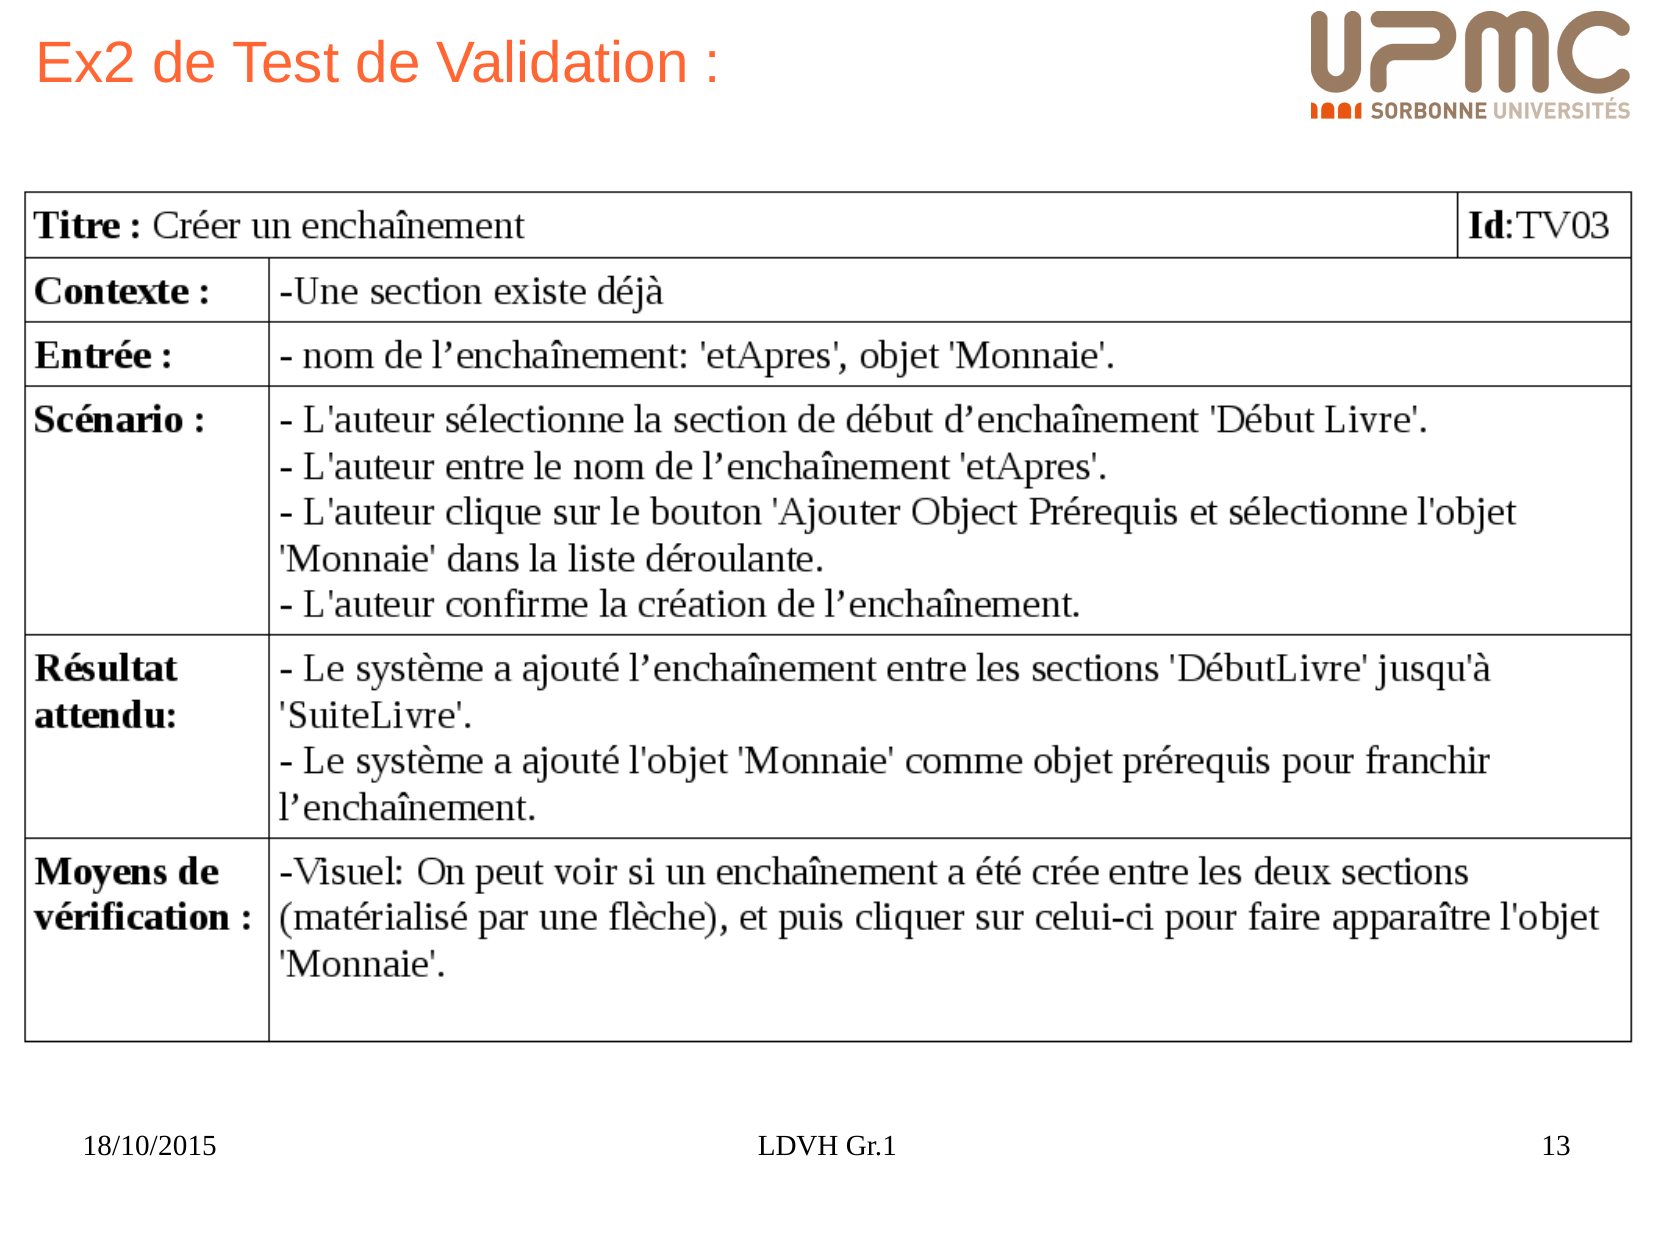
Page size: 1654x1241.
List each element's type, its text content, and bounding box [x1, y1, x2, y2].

picture [23, 190, 1637, 1052]
title Ex2 de Test de Validation : [35, 0, 1241, 130]
picture [1311, 11, 1630, 120]
